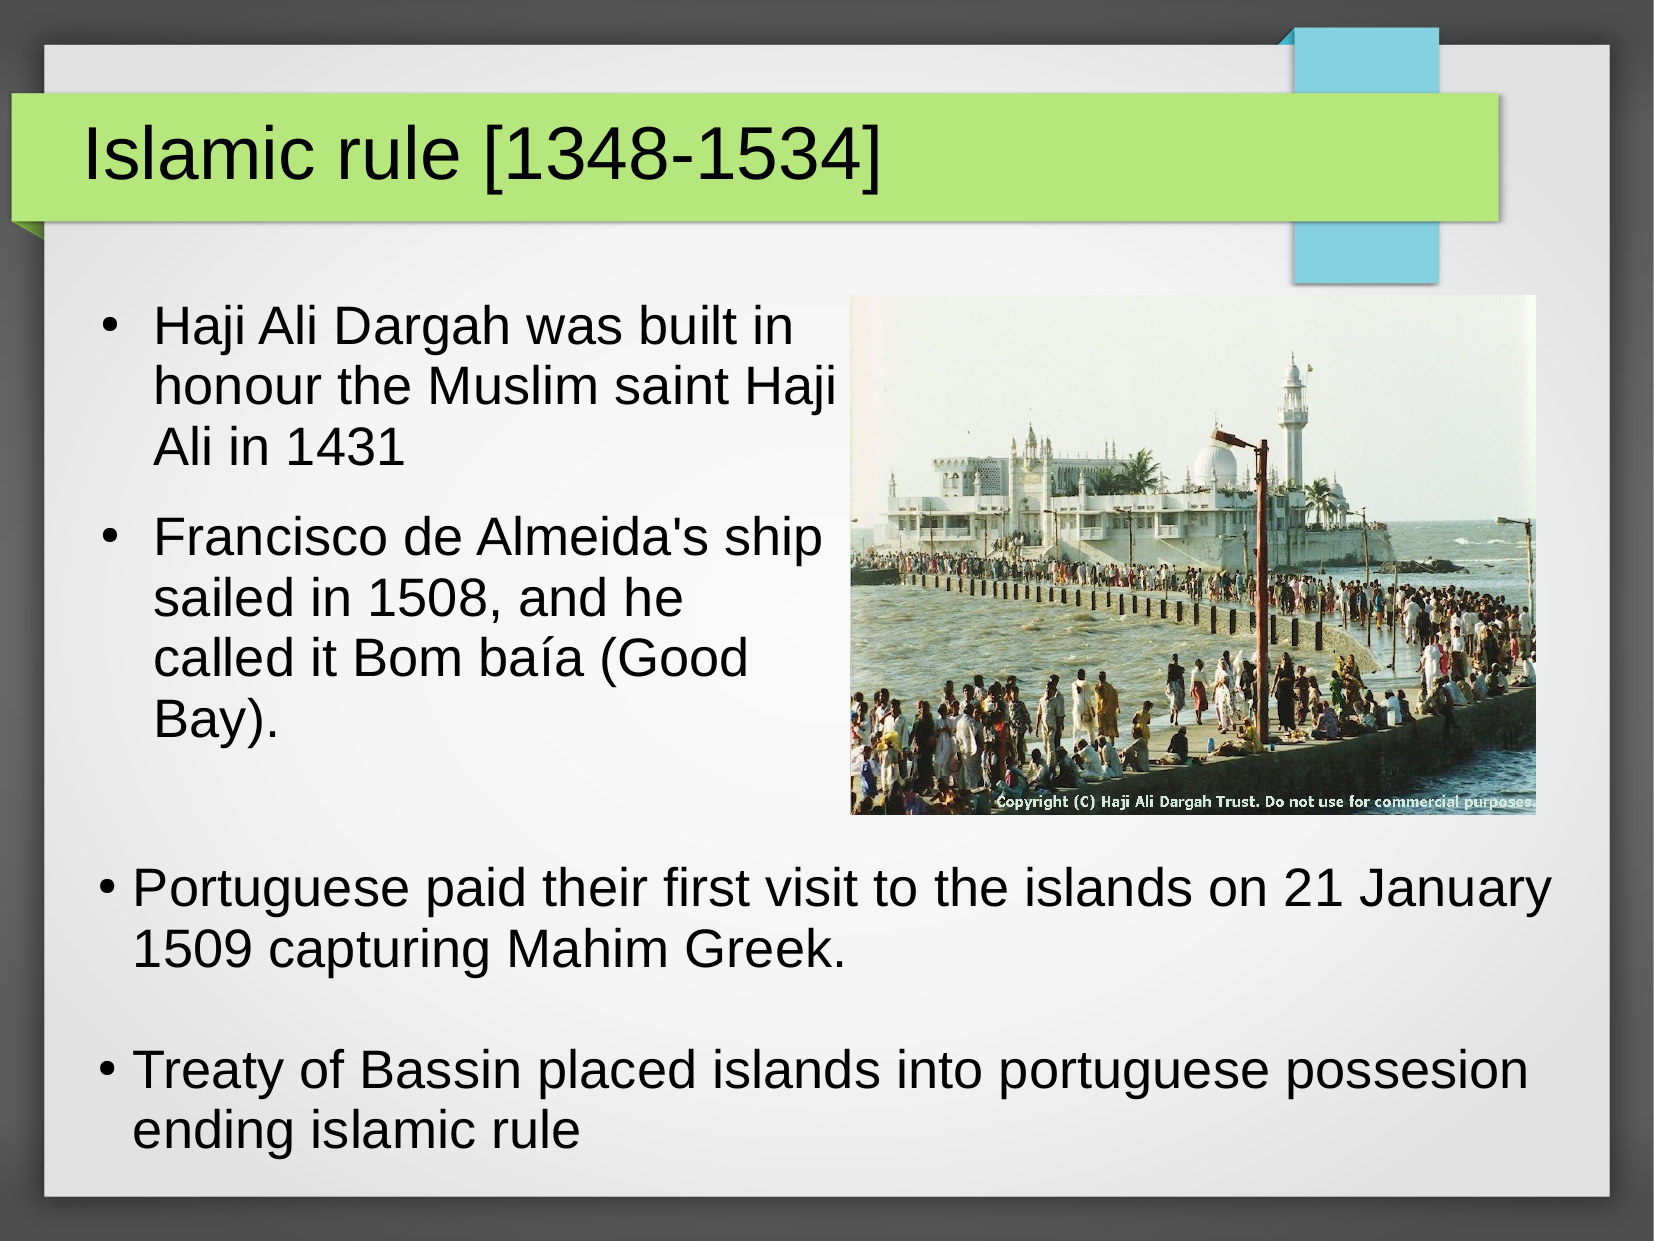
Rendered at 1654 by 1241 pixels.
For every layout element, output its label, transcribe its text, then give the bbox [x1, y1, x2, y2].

title Islamic rule [1348-1534] [82, 94, 1264, 213]
picture [0, 0, 1654, 1241]
text_box Portuguese paid their first visit to the islands on 21 January 1509 capturing Mahim Greek. Treaty of Bassin placed islands into portuguese possesion ending islamic rule [82, 850, 1595, 1170]
list Haji Ali Dargah was built in honour the Muslim saint Haji Ali in 1431 Francisco de Almeida's ship sailed in 1508, and he called it Bom baía (Good Bay). [82, 295, 839, 850]
